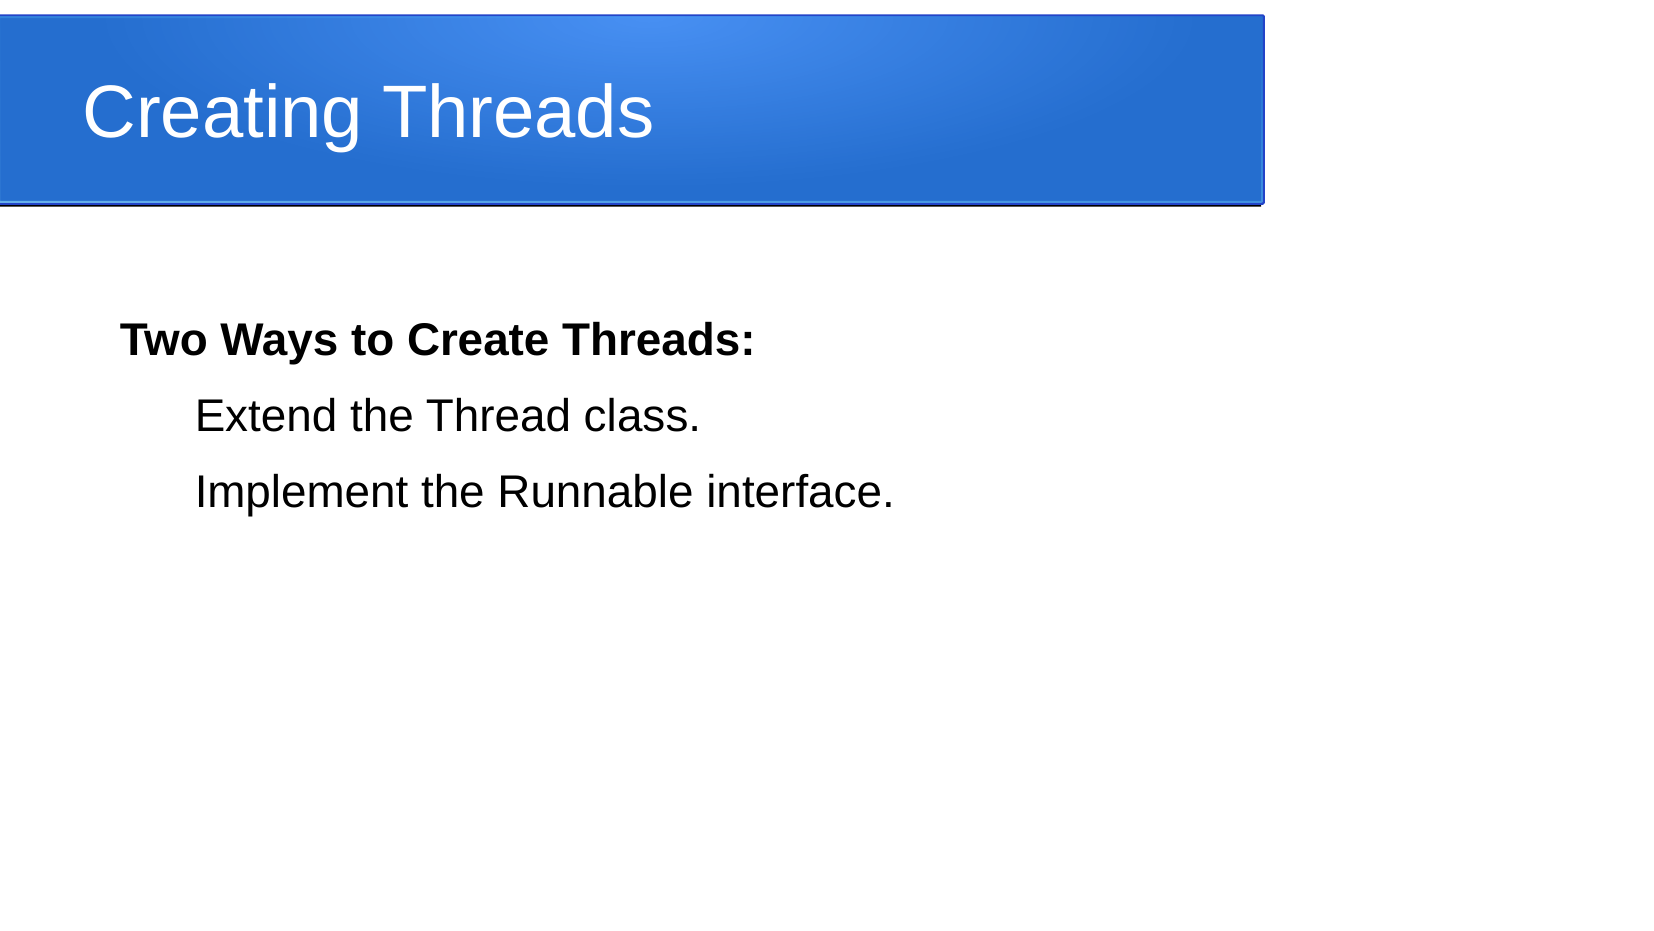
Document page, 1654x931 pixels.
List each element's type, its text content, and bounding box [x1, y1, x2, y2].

title Creating Threads [82, 35, 1235, 189]
text_box Two Ways to Create Threads: Extend the Thread class. Implement the Runnable interface. [105, 306, 1004, 574]
